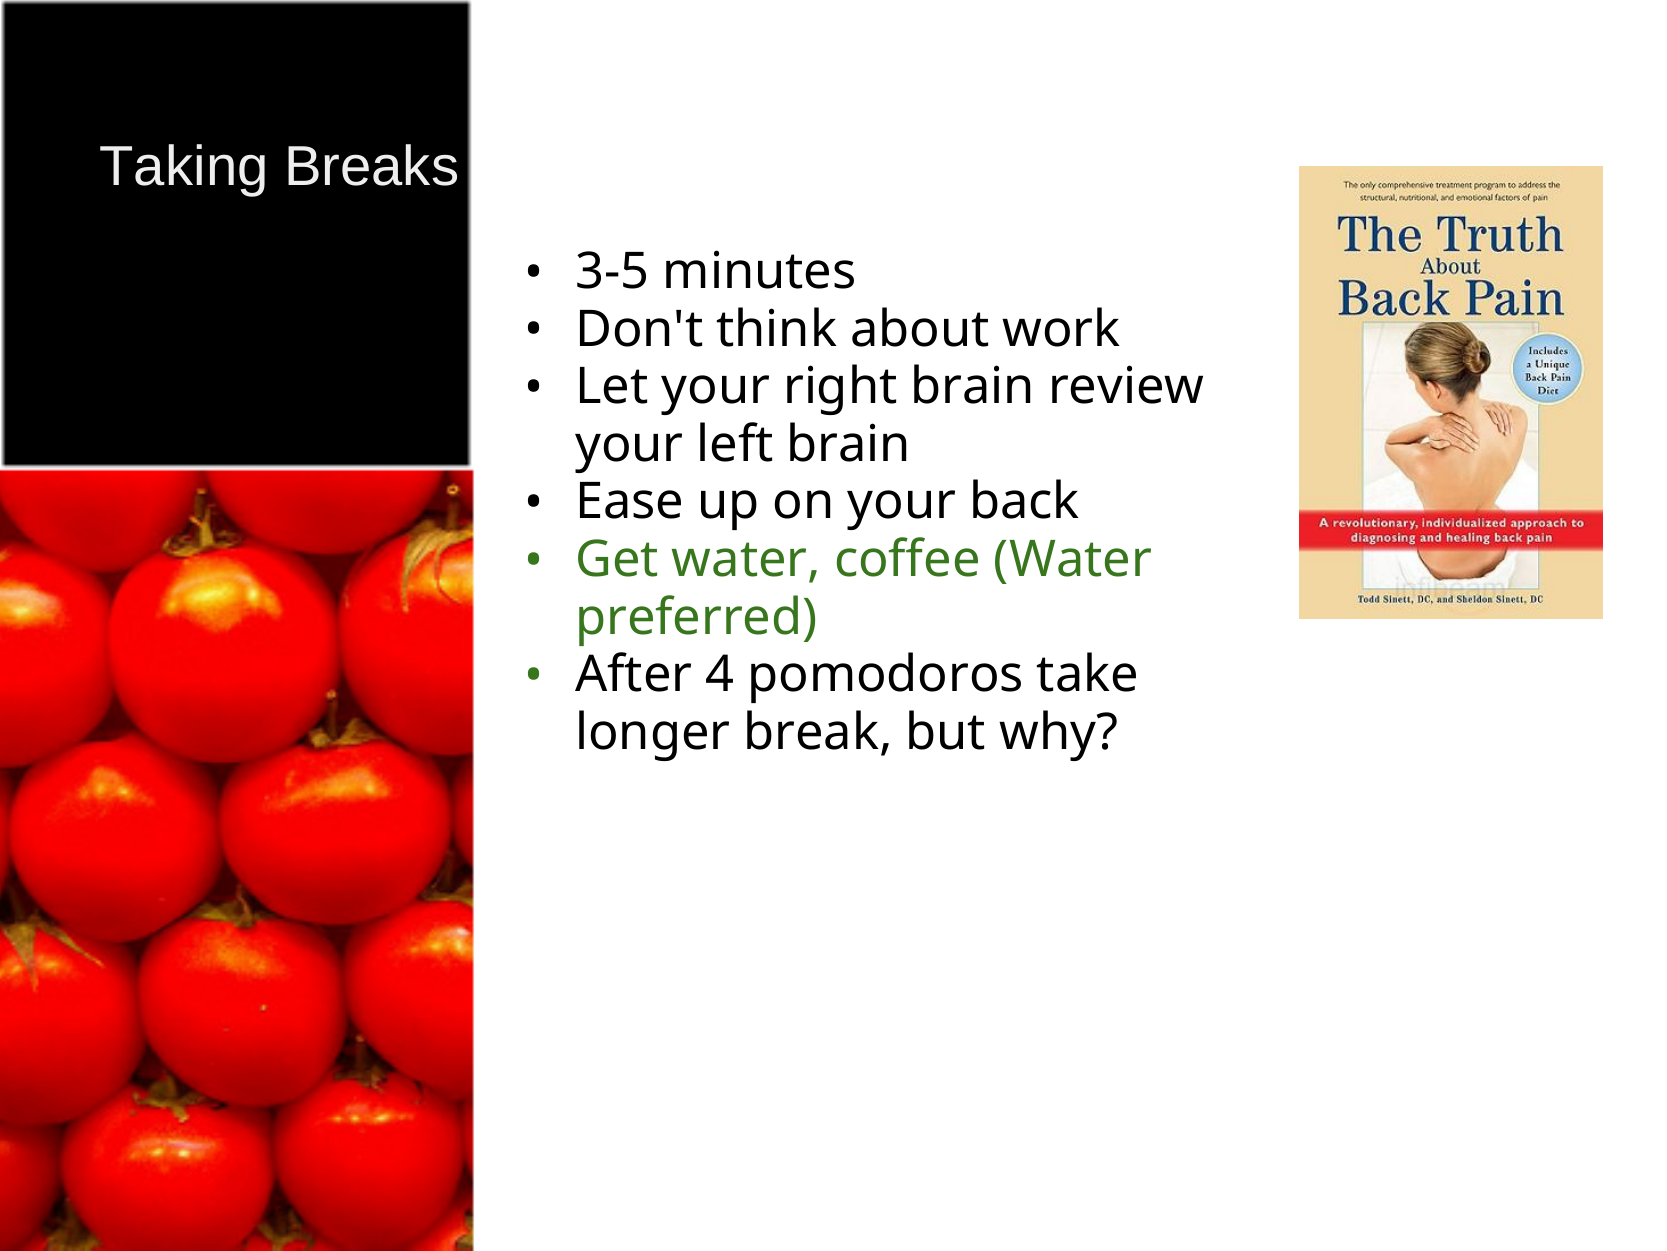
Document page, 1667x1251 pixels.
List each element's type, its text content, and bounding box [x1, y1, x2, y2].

picture [0, 0, 1667, 1251]
text_box Taking Breaks [23, 134, 460, 199]
list 3-5 minutes Don't think about work Let your right brain review your left brain Ease up on your back Get water, coffee (Water preferred) After 4 pomodoros take longer break, but why? [507, 242, 1302, 763]
